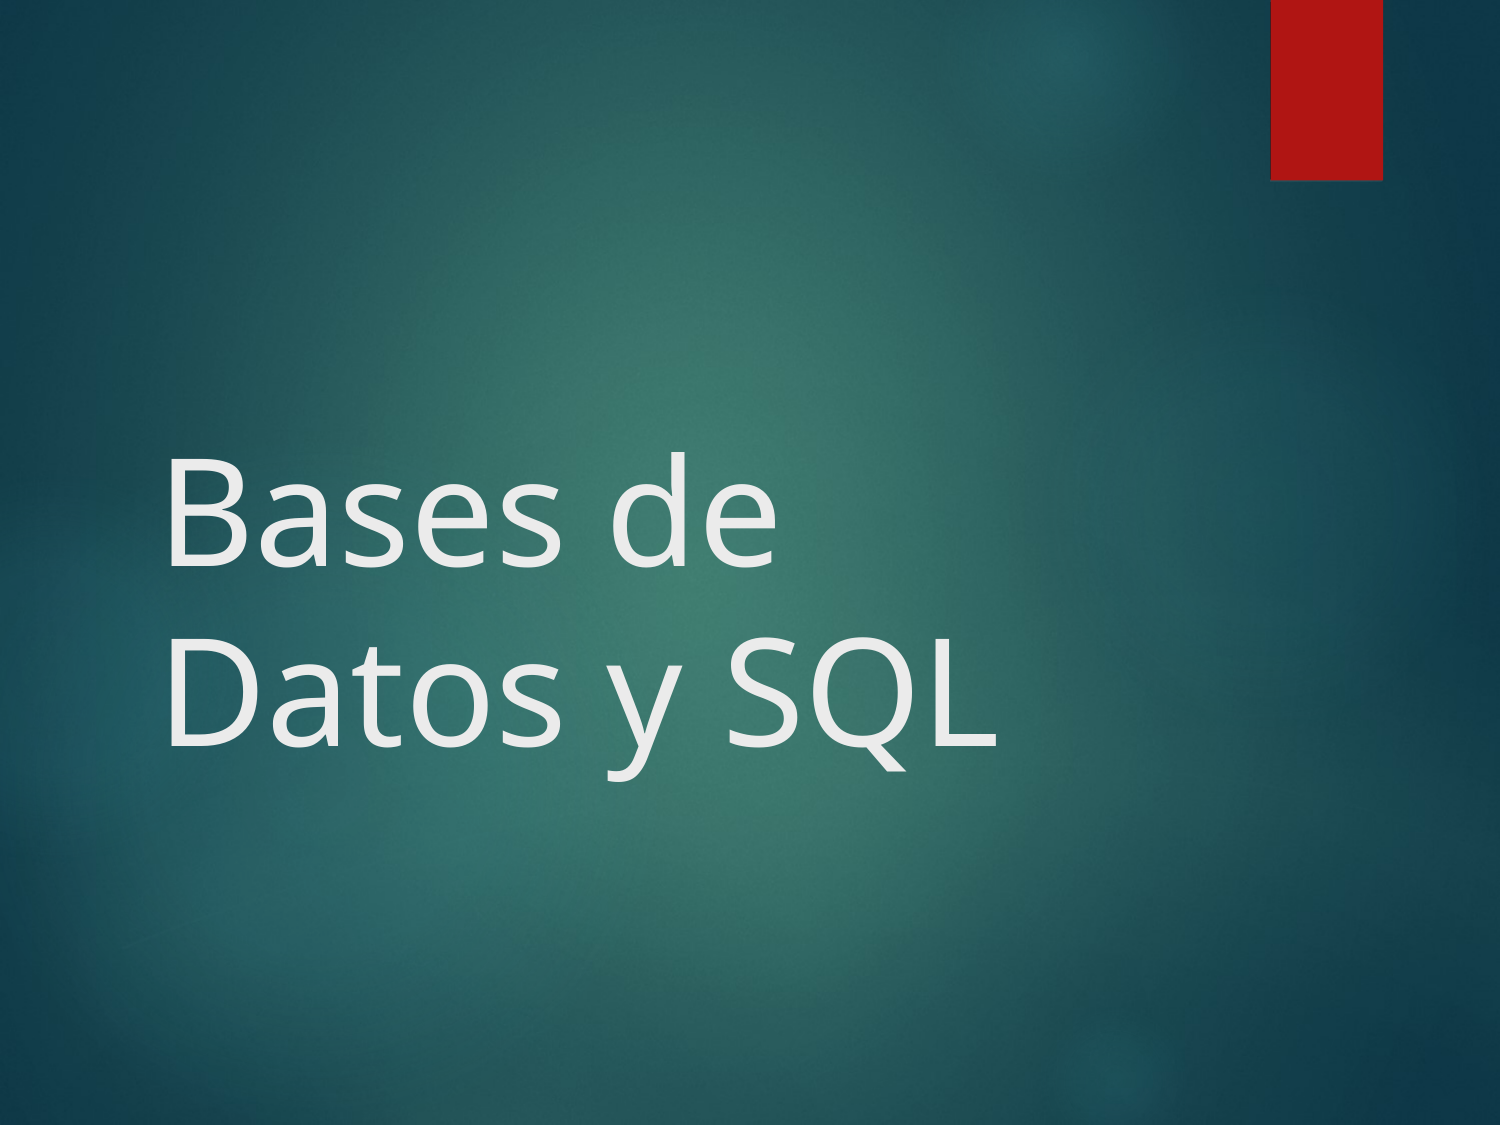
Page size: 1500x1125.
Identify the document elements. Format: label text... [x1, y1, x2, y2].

title Bases de Datos y SQL [142, 237, 1229, 784]
picture [0, 0, 1500, 1125]
